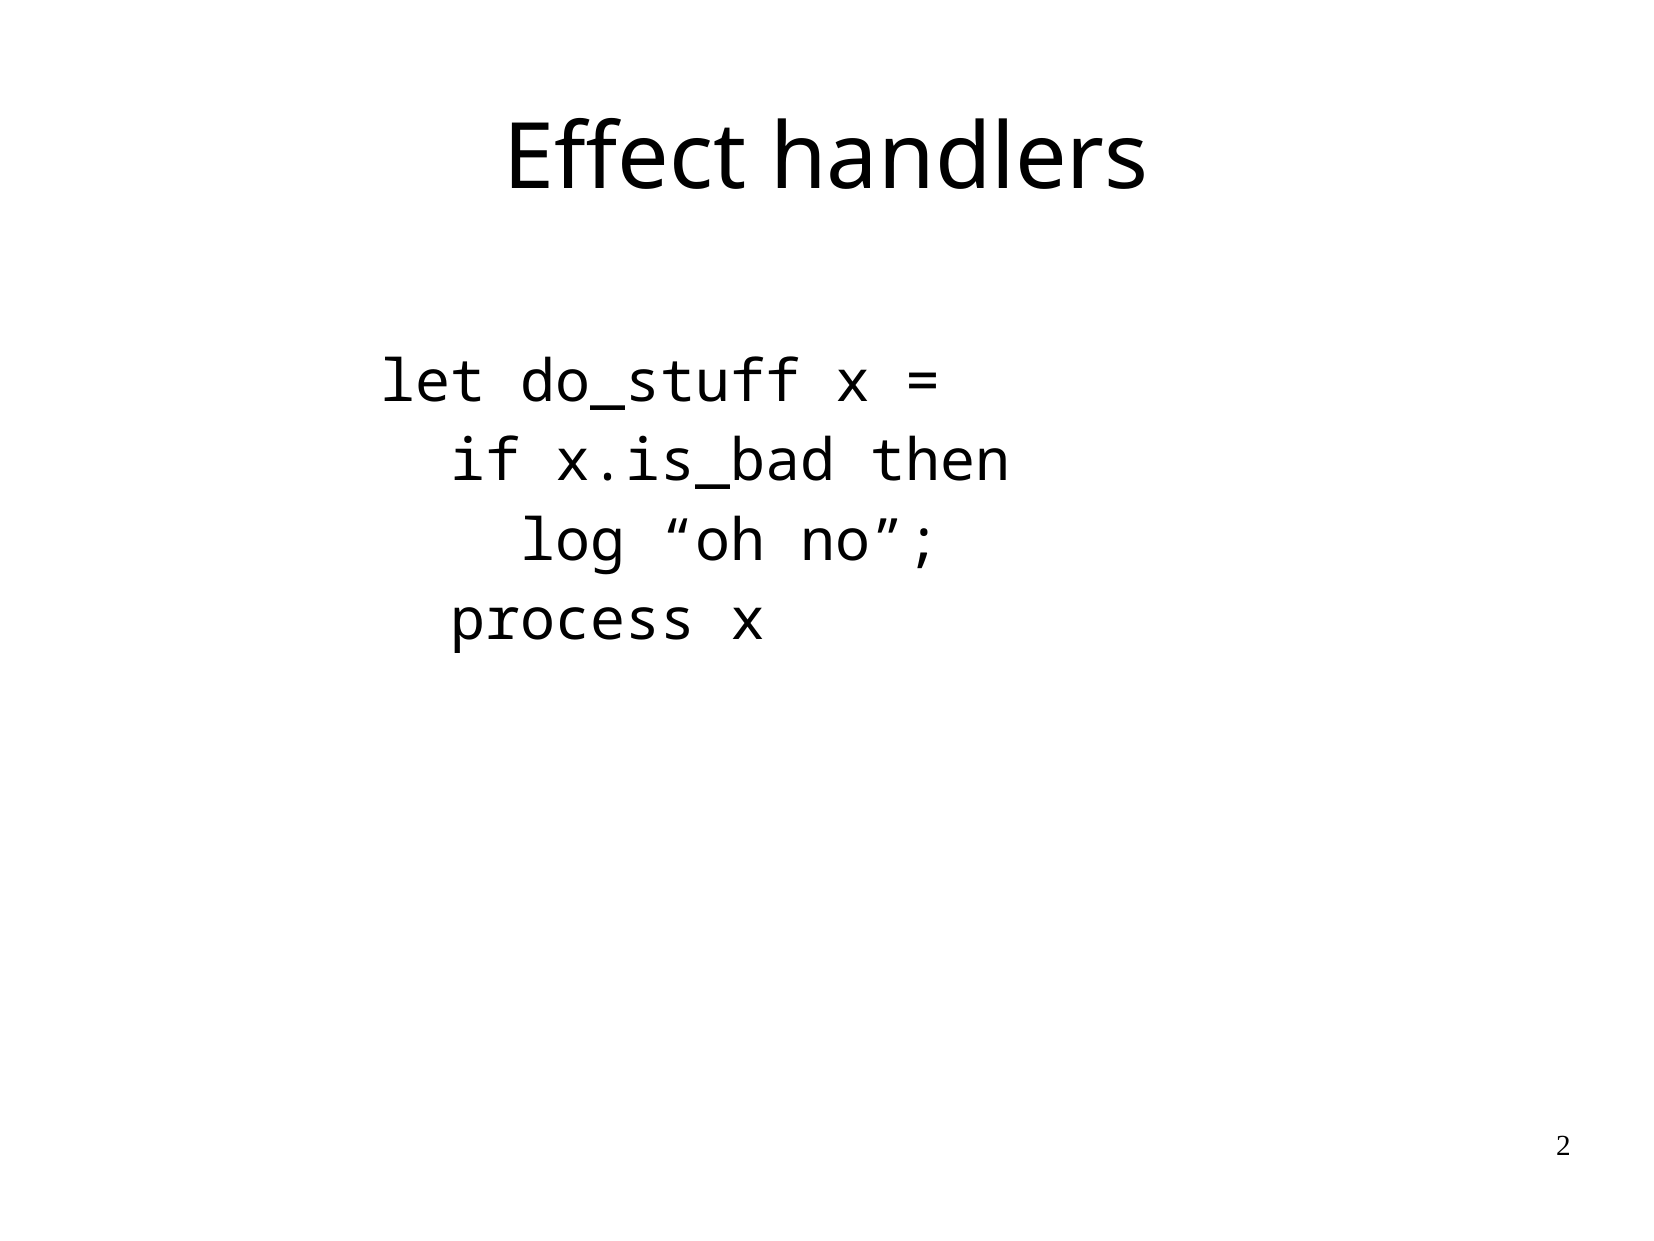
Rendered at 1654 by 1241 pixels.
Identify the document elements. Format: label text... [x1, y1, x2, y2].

title Effect handlers [82, 49, 1571, 257]
text_box let do_stuff x = if x.is_bad then log “oh no”; process x [366, 331, 1116, 821]
